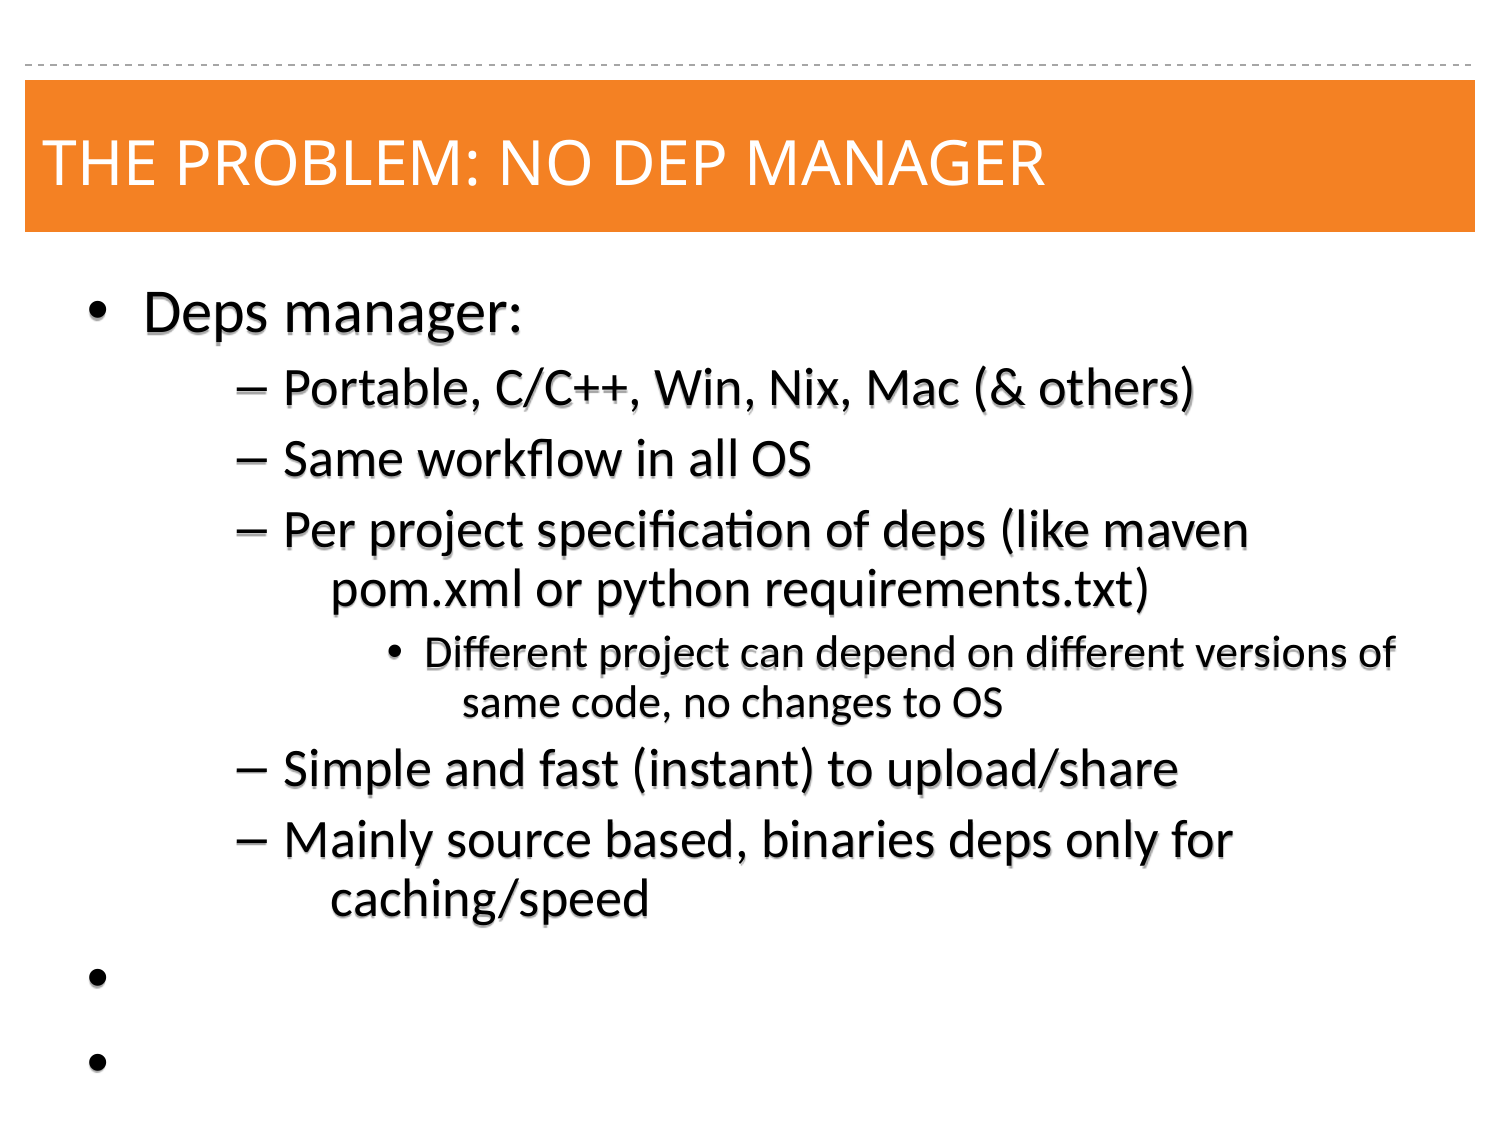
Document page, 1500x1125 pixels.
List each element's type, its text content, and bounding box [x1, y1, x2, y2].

text_box THE PROBLEM: NO DEP MANAGER [27, 108, 1473, 231]
list Deps manager: Portable, C/C++, Win, Nix, Mac (& others) Same workflow in all OS Per project specification of deps (like maven pom.xml or python requirements.txt) Different project can depend on different versions of same code, no changes to OS Simple and fast (instant) to upload/share Mainly source based, binaries deps only for caching/speed [71, 271, 1422, 960]
text_box [25, 80, 1475, 232]
